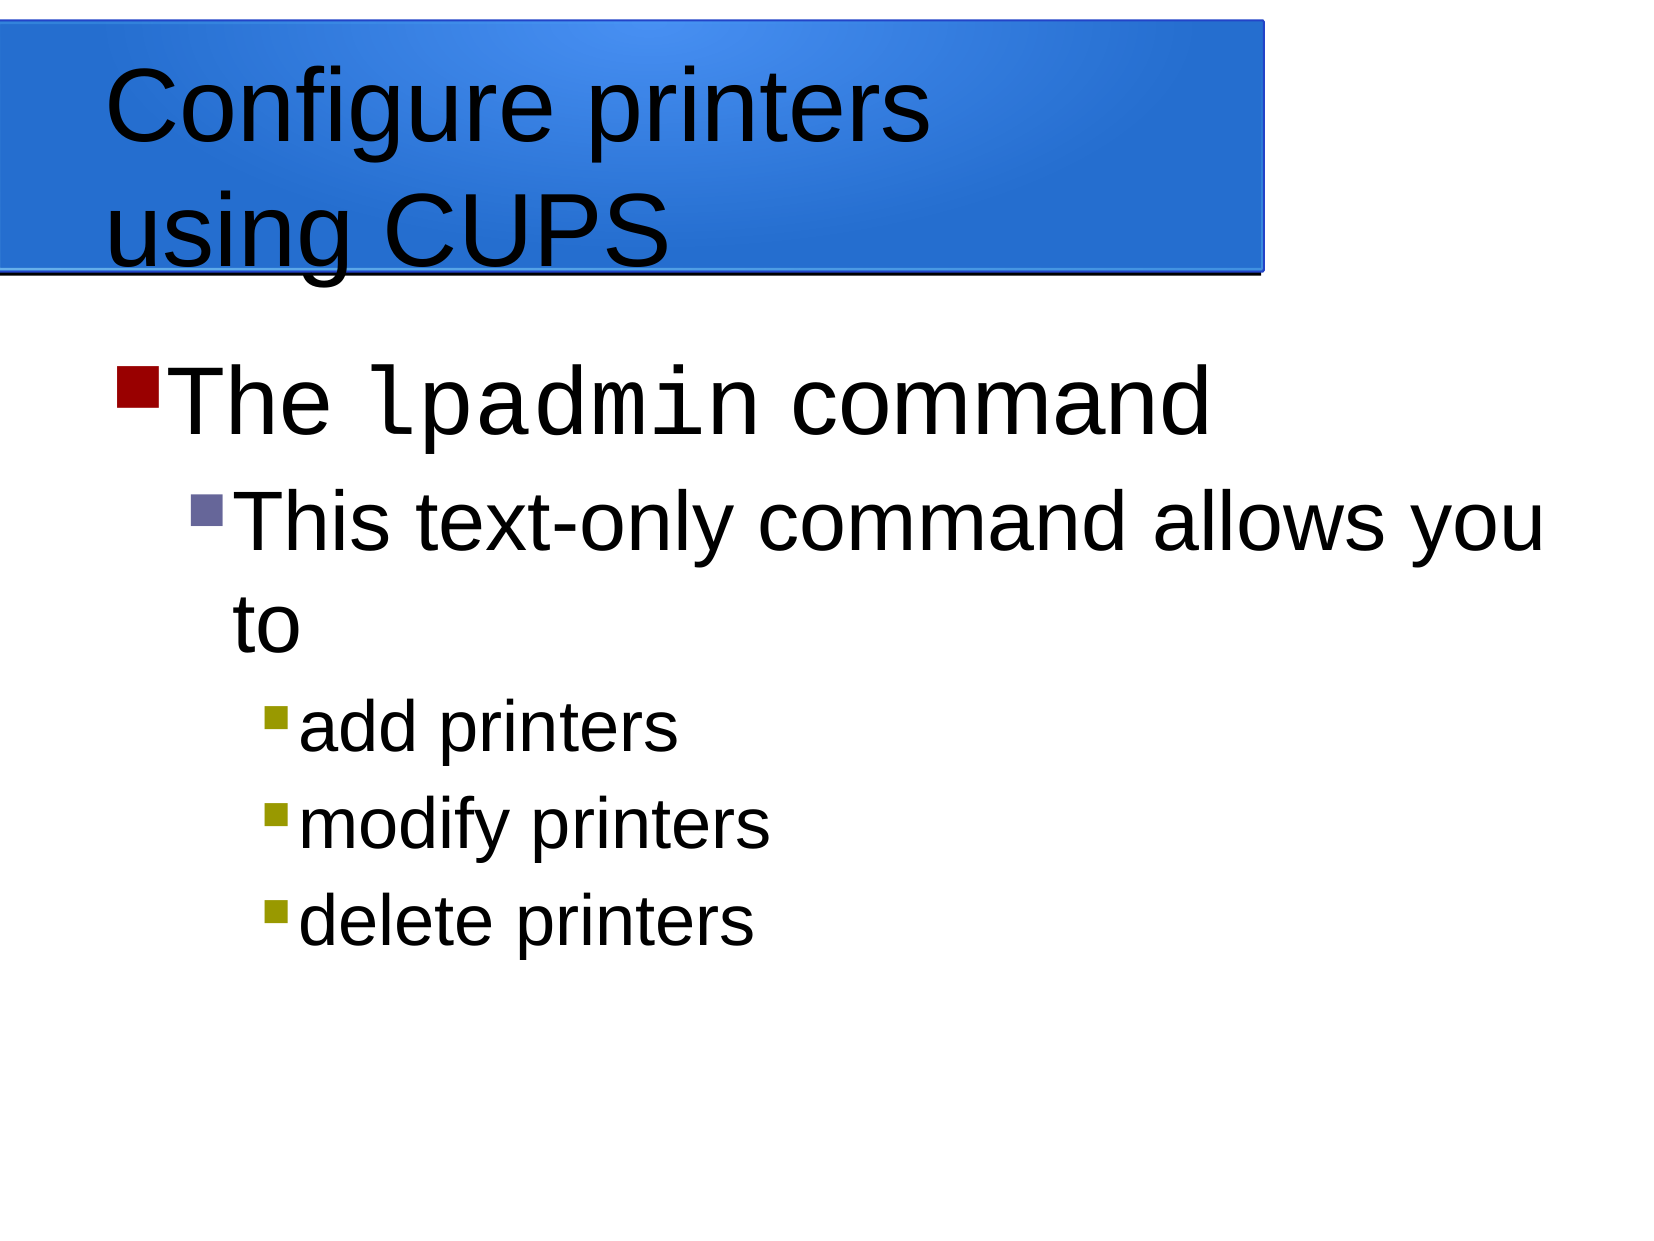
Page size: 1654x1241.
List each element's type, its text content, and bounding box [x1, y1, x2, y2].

title Configure printers using CUPS [90, 30, 1571, 293]
list The lpadmin command This text-only command allows you to add printers modify printers delete printers [96, 330, 1571, 1061]
